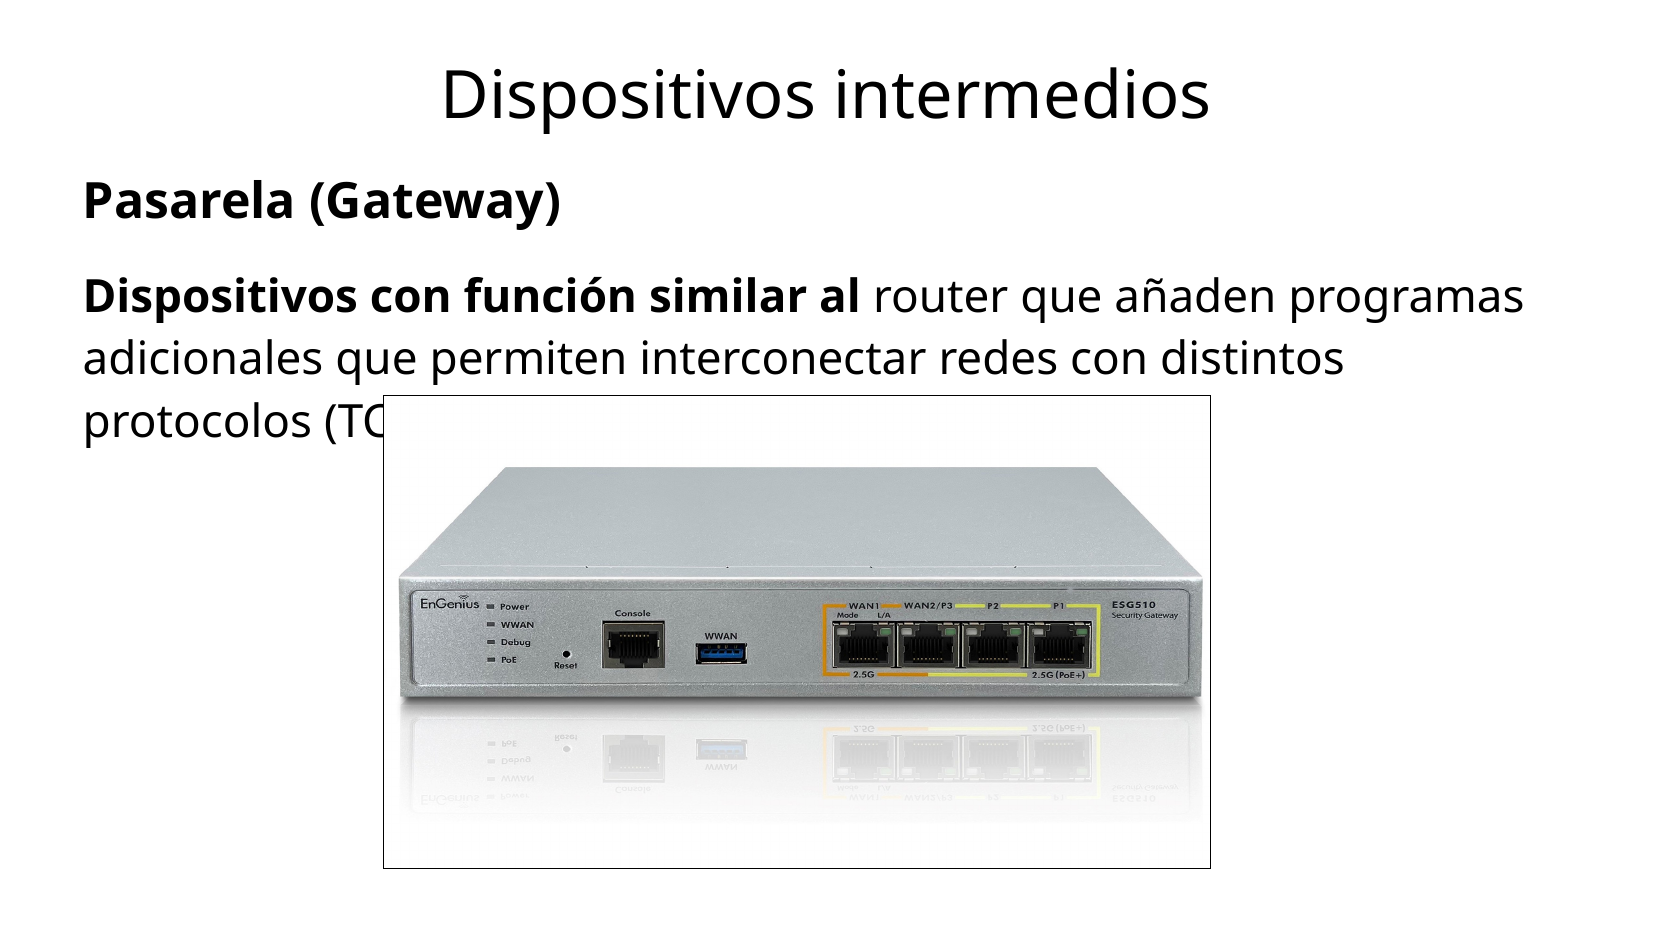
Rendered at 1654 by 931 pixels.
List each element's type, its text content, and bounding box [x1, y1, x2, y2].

picture [383, 395, 1211, 869]
title Dispositivos intermedios [82, 37, 1571, 148]
list Pasarela (Gateway) Dispositivos con función similar al router que añaden programas adicionales que permiten interconectar redes con distintos protocolos (TCP/IP, SNA, Netware, etc.) [82, 165, 1565, 845]
